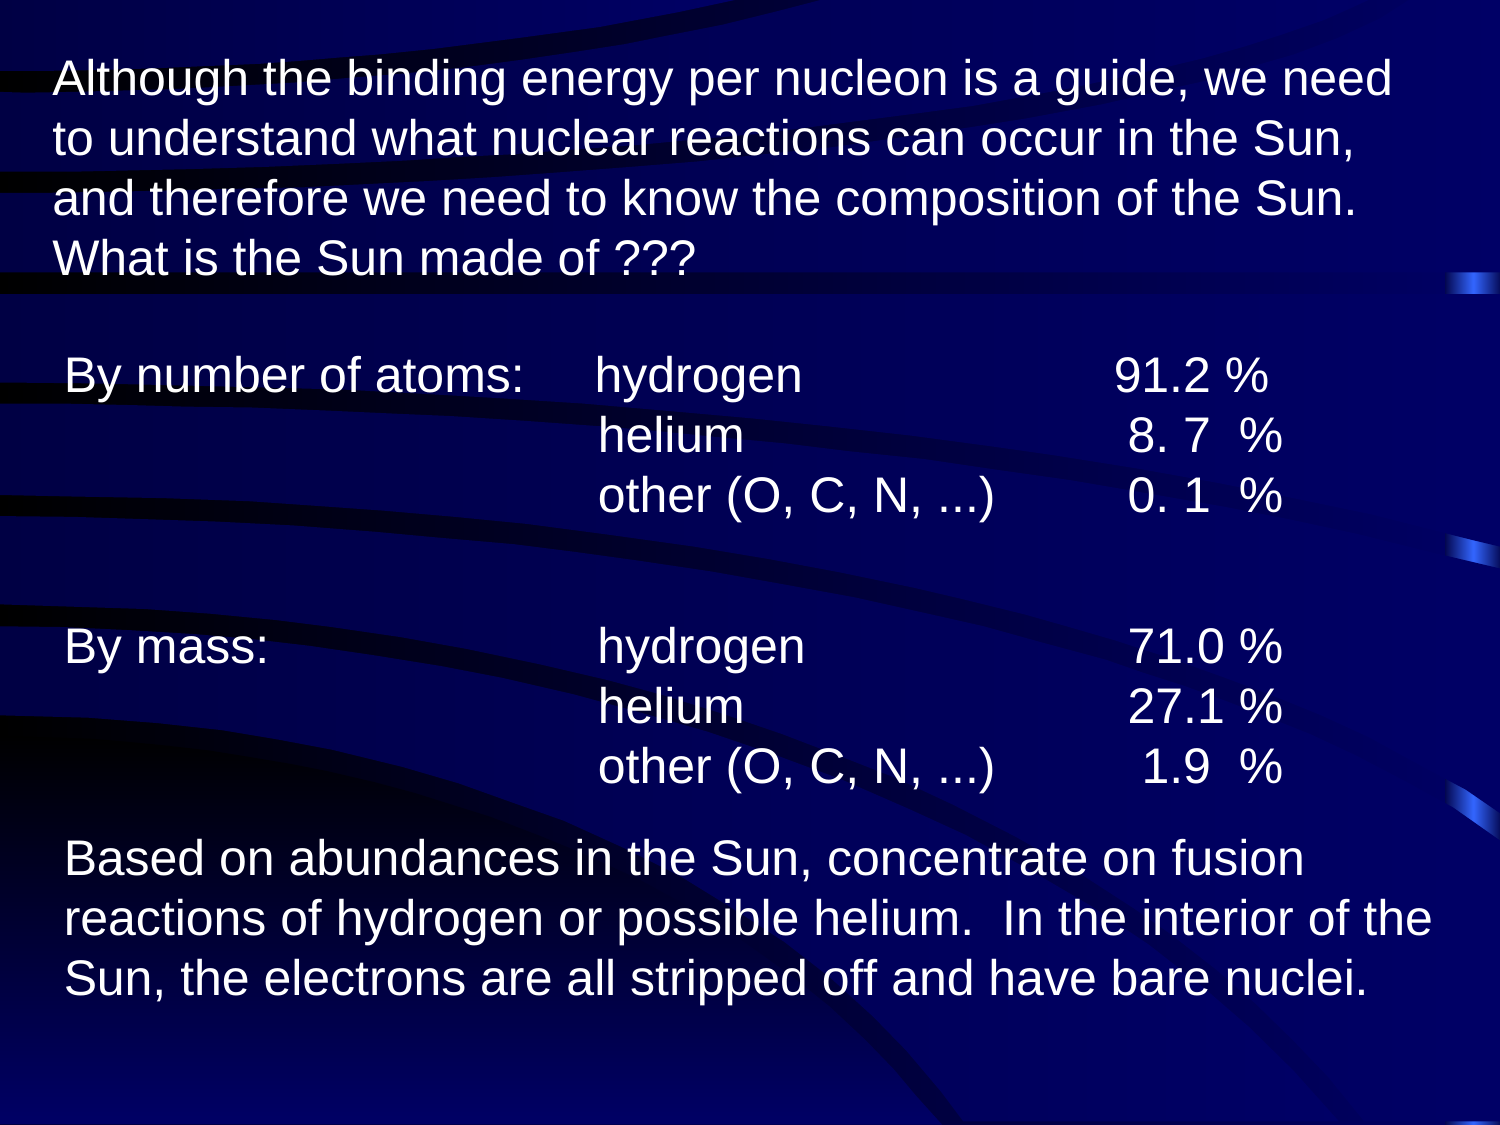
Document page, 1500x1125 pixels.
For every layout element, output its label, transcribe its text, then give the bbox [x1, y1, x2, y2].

text_box Although the binding energy per nucleon is a guide, we need to understand what nuclear reactions can occur in the Sun, and therefore we need to know the composition of the Sun. What is the Sun made of ??? [37, 37, 1463, 353]
text_box By number of atoms: hydrogen 91.2 % helium 8. 7 % other (O, C, N, ...) 0. 1 % By mass: hydrogen 71.0 % helium 27.1 % other (O, C, N, ...) 1.9 % Based on abundances in the Sun, concentrate on fusion reactions of hydrogen or possible helium. In the interior of the Sun, the electrons are all stripped off and have bare nuclei. [49, 335, 1463, 1013]
